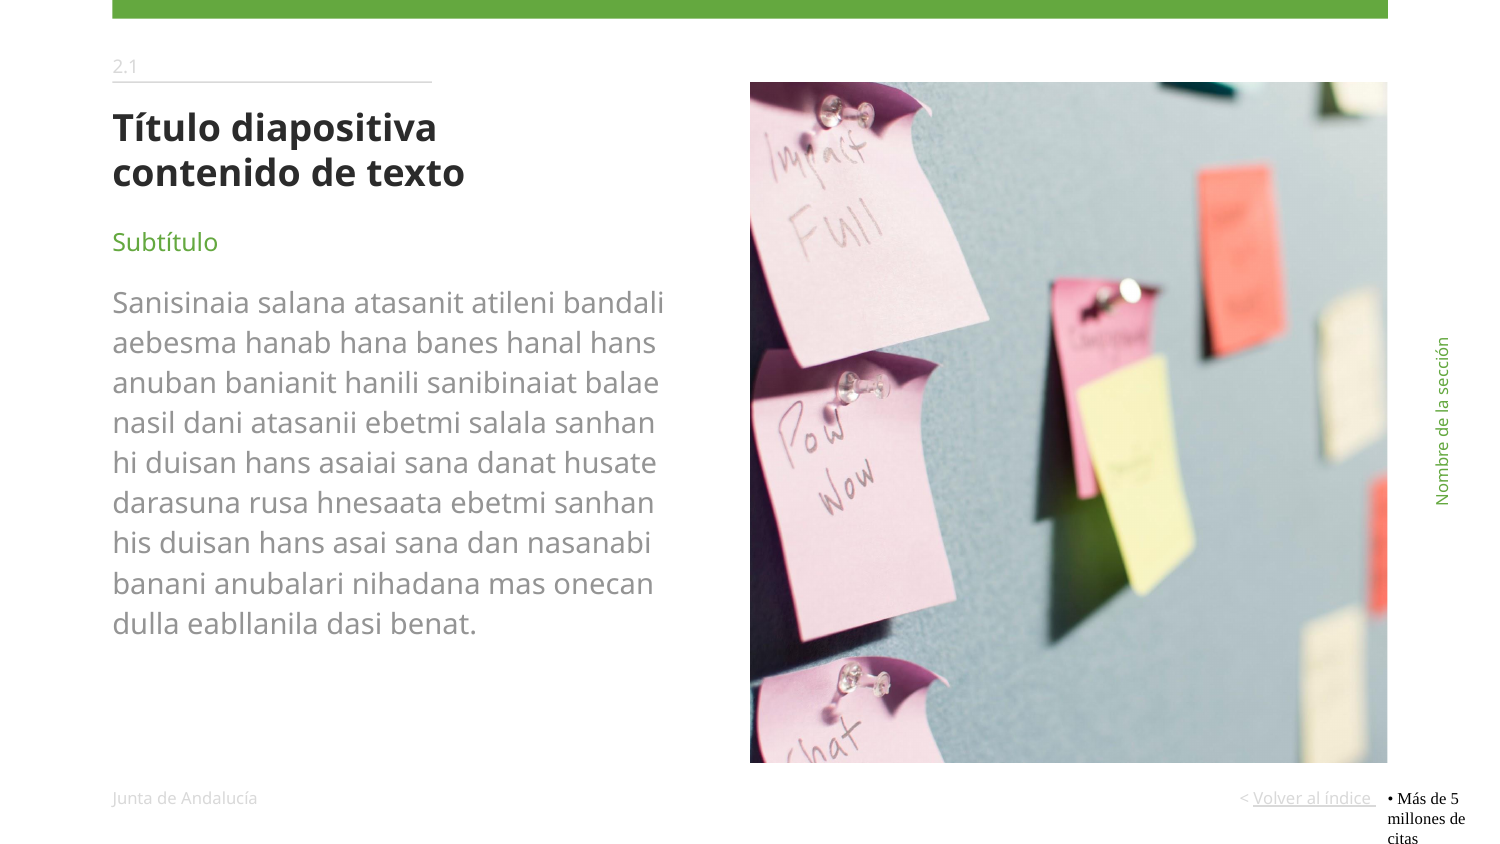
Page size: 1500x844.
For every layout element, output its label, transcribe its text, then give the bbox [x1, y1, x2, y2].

text_box < Volver al índice [989, 787, 1376, 821]
text_box [112, 0, 1388, 19]
text_box Sanisinaia salana atasanit atileni bandali aebesma hanab hana banes hanal hans anuban banianit hanili sanibinaiat balae nasil dani atasanii ebetmi salala sanhan hi duisan hans asaiai sana danat husate darasuna rusa hnesaata ebetmi sanhan his duisan hans asai sana dan nasanabi banani anubalari nihadana mas onecan dulla eabllanila dasi benat. [112, 278, 670, 731]
picture [750, 82, 1388, 763]
text_box 2.1 [112, 54, 186, 125]
text_box Título diapositiva contenido de texto [112, 104, 597, 226]
text_box Subtítulo [112, 226, 597, 279]
text_box Nombre de la sección [1425, 228, 1458, 615]
